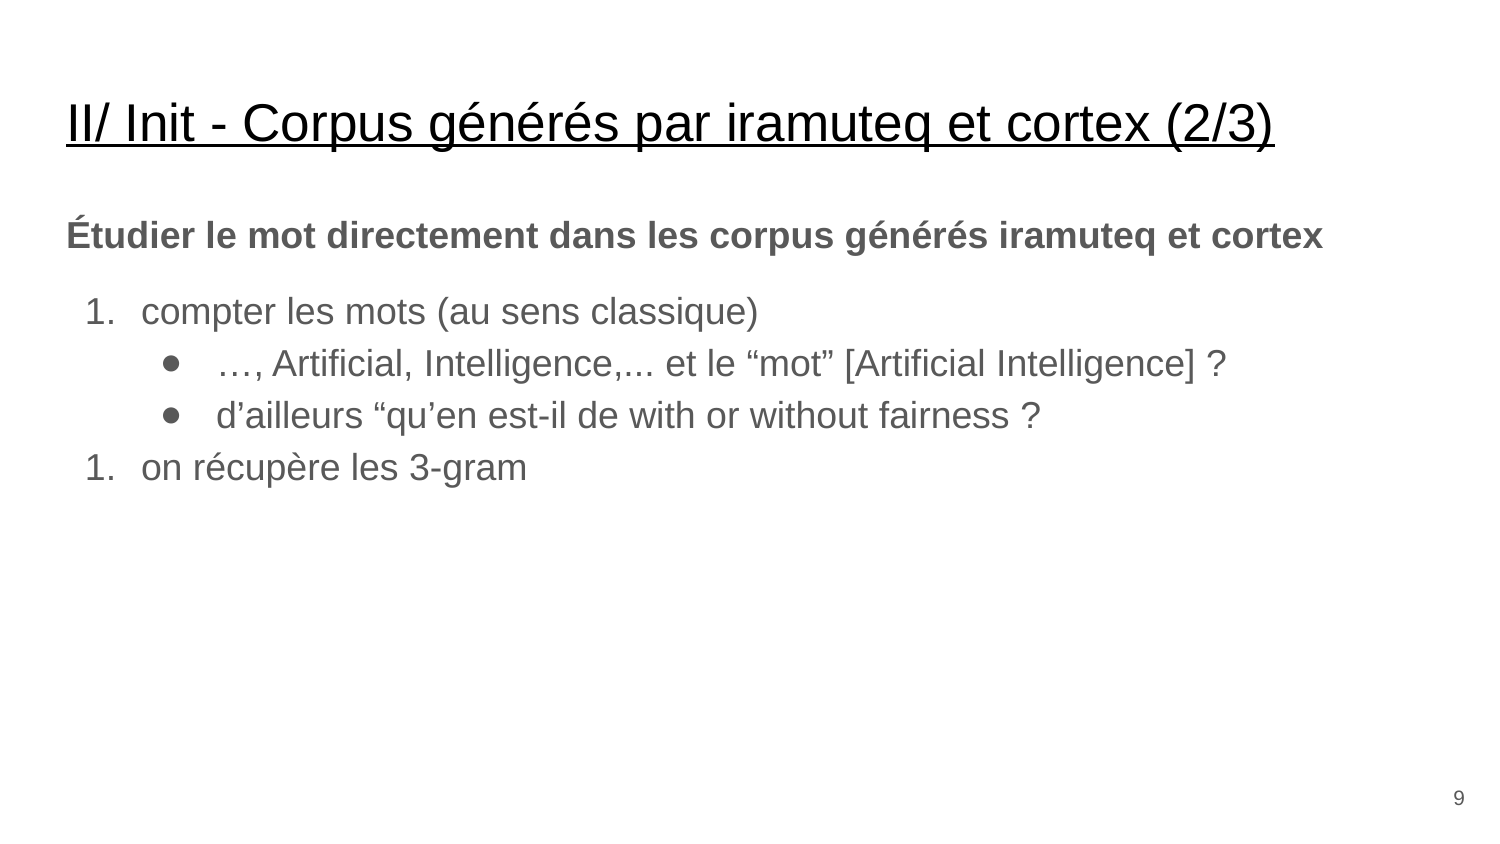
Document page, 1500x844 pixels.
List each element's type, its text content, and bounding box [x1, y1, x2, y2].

slide_number <number> [1389, 764, 1480, 830]
title II/ Init - Corpus générés par iramuteq et cortex (2/3) [51, 72, 1449, 167]
list Étudier le mot directement dans les corpus générés iramuteq et cortex compter les mots (au sens classique) …, Artificial, Intelligence,... et le “mot” [Artificial Intelligence] ? d’ailleurs “qu’en est-il de with or without fairness ? on récupère les 3-gram [51, 189, 1449, 750]
